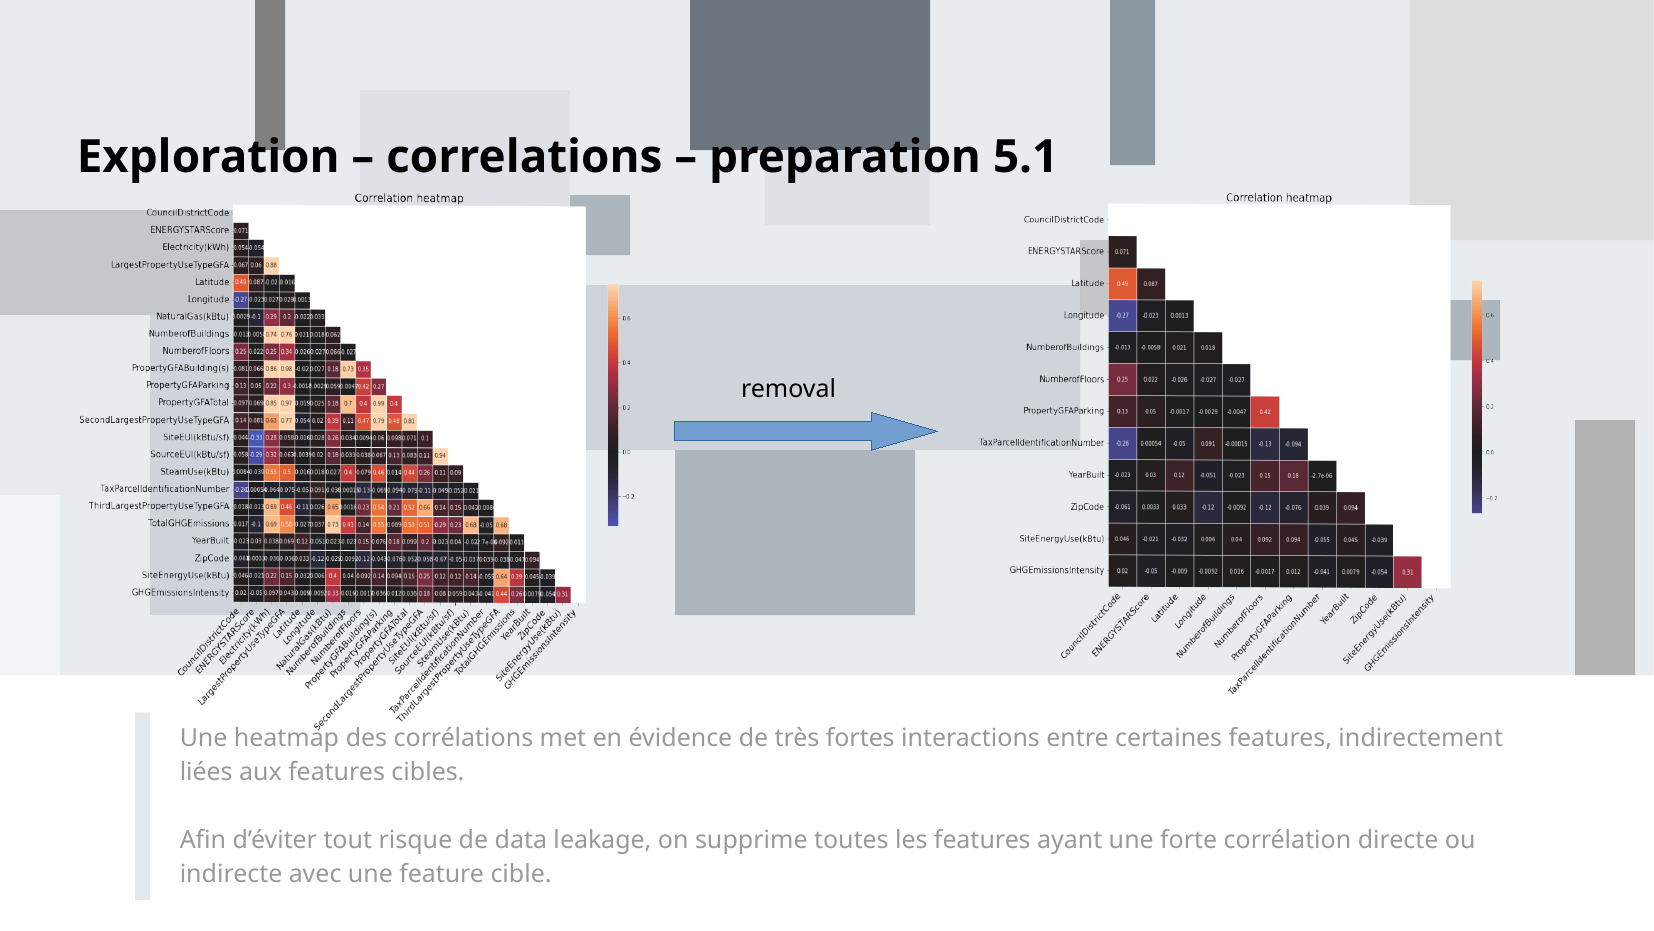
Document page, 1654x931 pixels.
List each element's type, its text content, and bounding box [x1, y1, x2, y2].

text_box removal [726, 363, 914, 413]
text_box Une heatmap des corrélations met en évidence de très fortes interactions entre certaines features, indirectement liées aux features cibles. Afin d’éviter tout risque de data leakage, on supprime toutes les features ayant une forte corrélation directe ou indirecte avec une feature cible. [165, 712, 1538, 898]
title Exploration – correlations – preparation 5.1 [76, 76, 1565, 233]
picture [975, 187, 1501, 701]
text_box [135, 712, 151, 900]
picture [75, 187, 638, 735]
text_box [674, 413, 938, 451]
